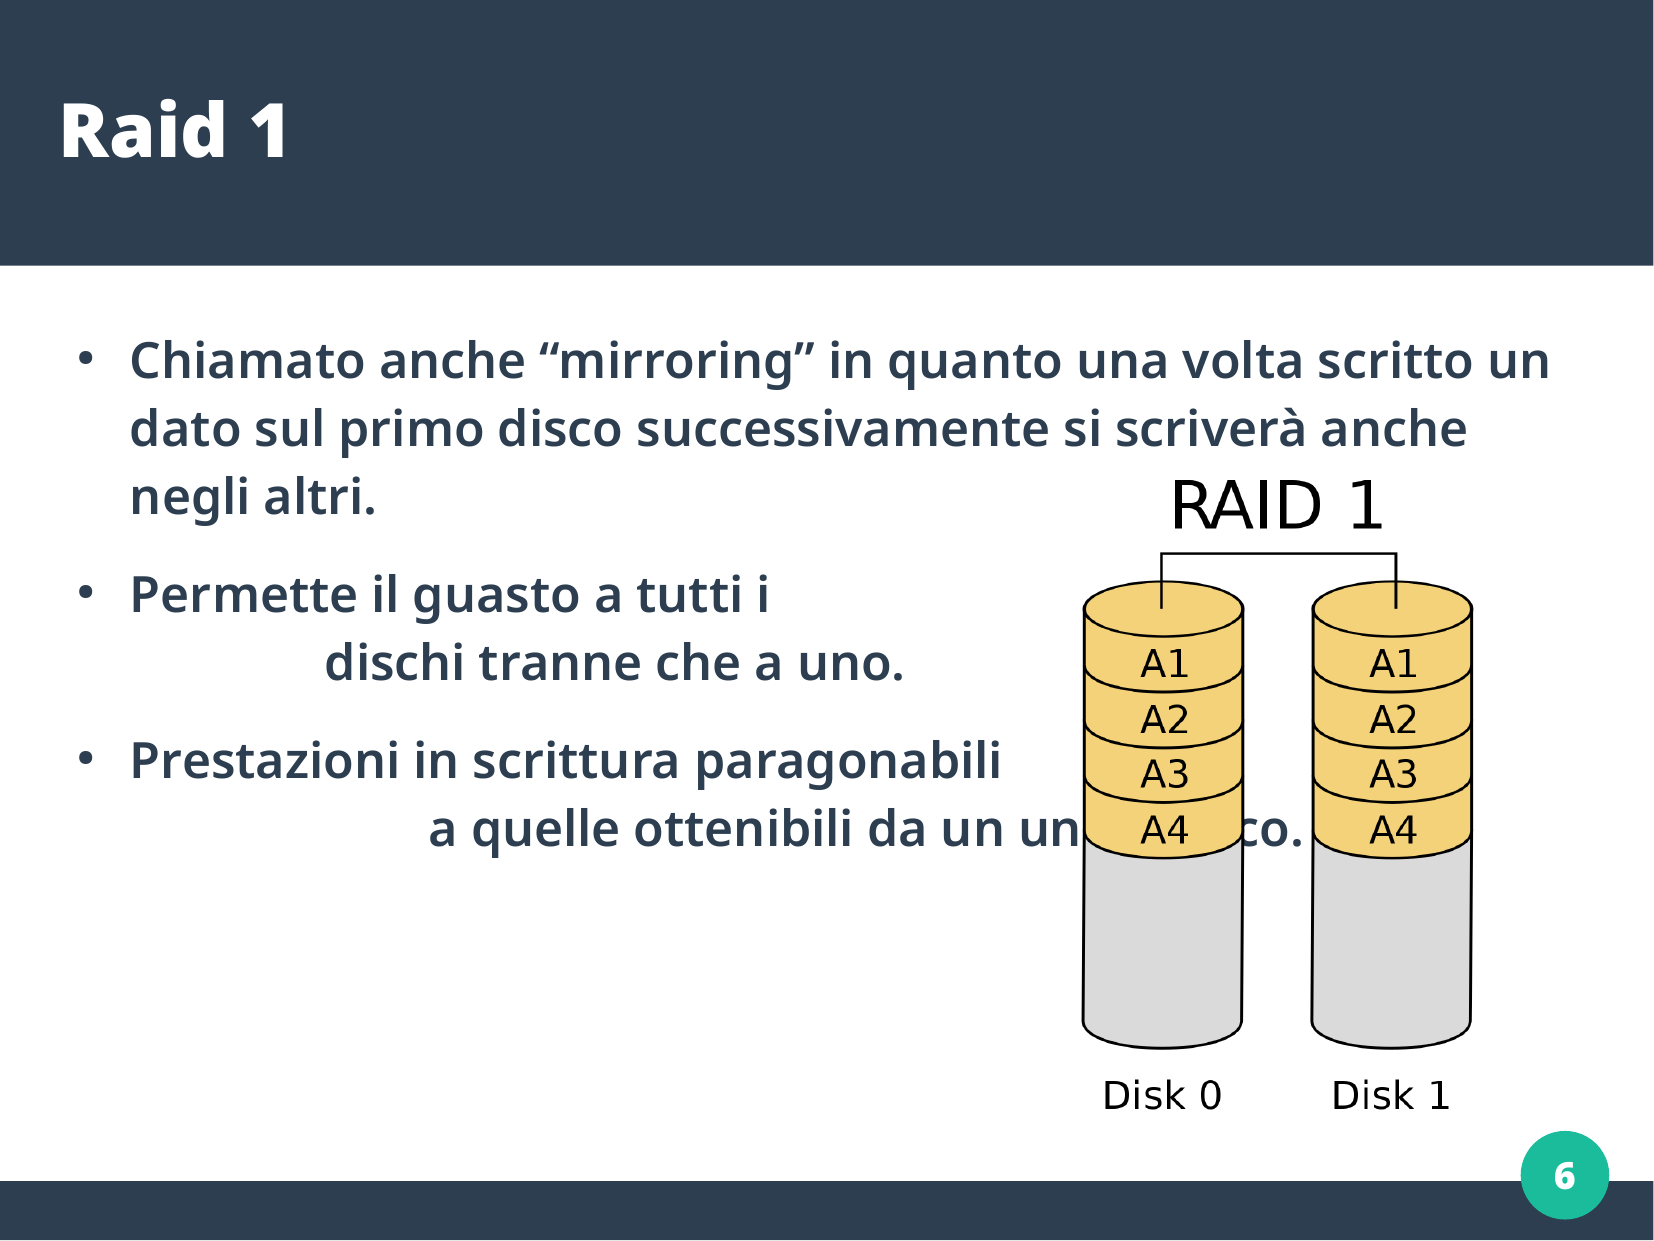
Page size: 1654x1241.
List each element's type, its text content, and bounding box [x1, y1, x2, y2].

list Chiamato anche “mirroring” in quanto una volta scritto un dato sul primo disco successivamente si scriverà anche negli altri. Permette il guasto a tutti i dischi tranne che a uno. Prestazioni in scrittura paragonabili a quelle ottenibili da un unico disco. [59, 324, 1595, 1152]
title Raid 1 [59, 49, 1595, 207]
picture [1051, 457, 1499, 1146]
